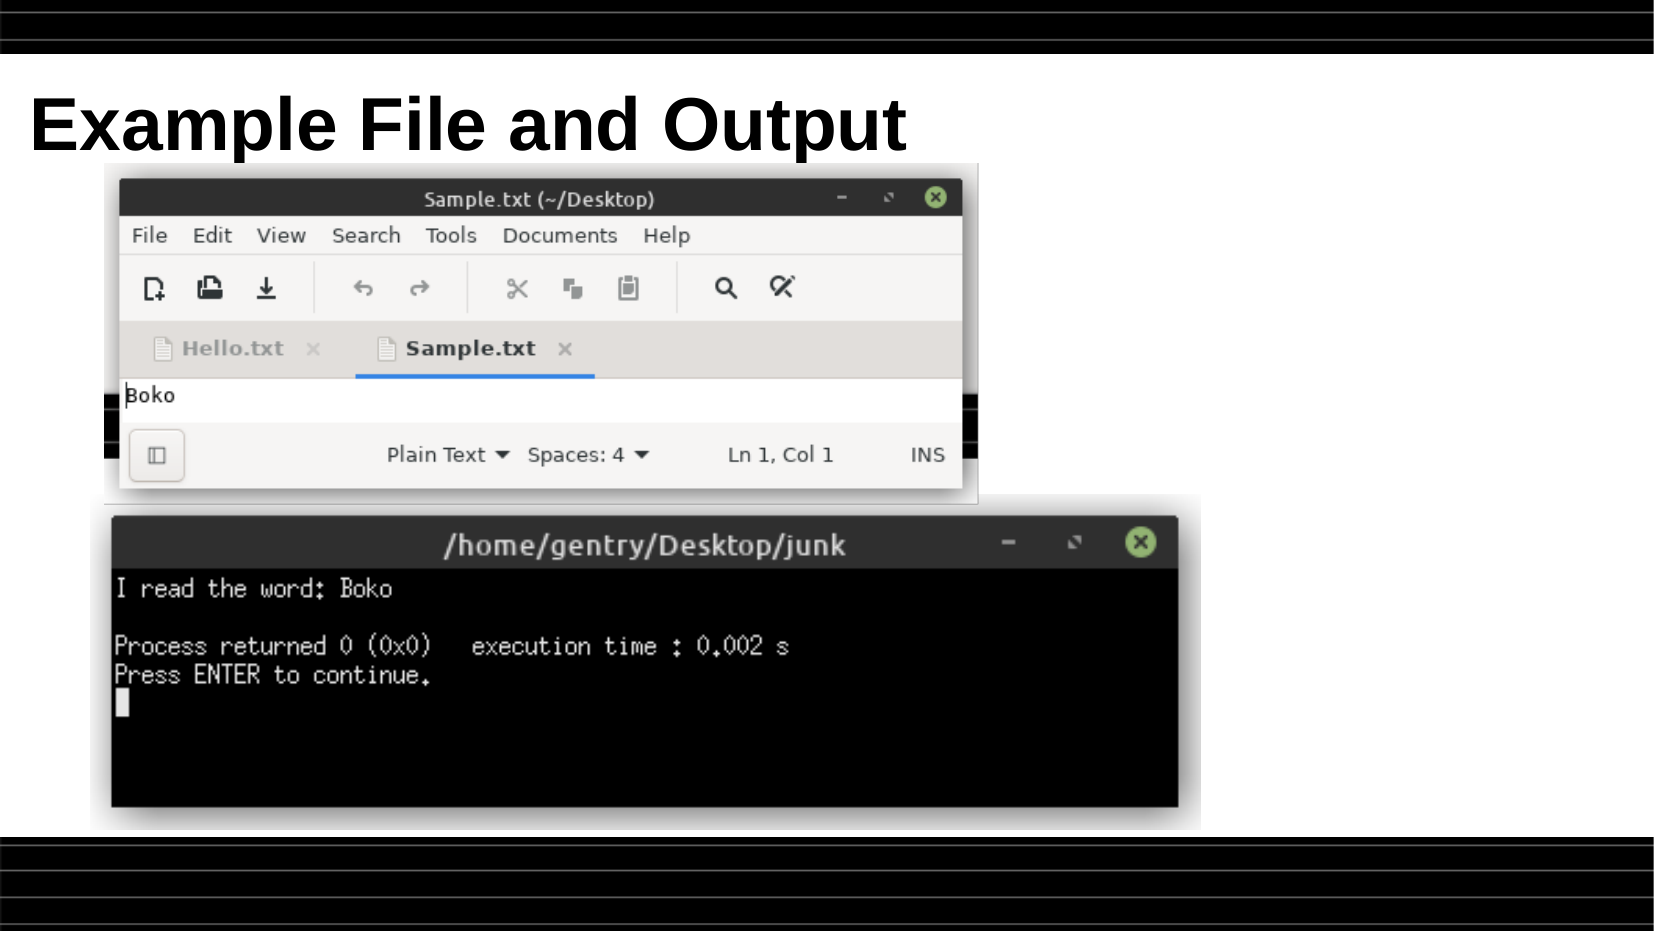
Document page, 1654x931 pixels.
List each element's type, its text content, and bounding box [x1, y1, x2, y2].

picture [90, 163, 1471, 830]
picture [0, 837, 1654, 931]
text_box Example File and Output [15, 75, 1591, 174]
picture [0, 0, 1654, 54]
